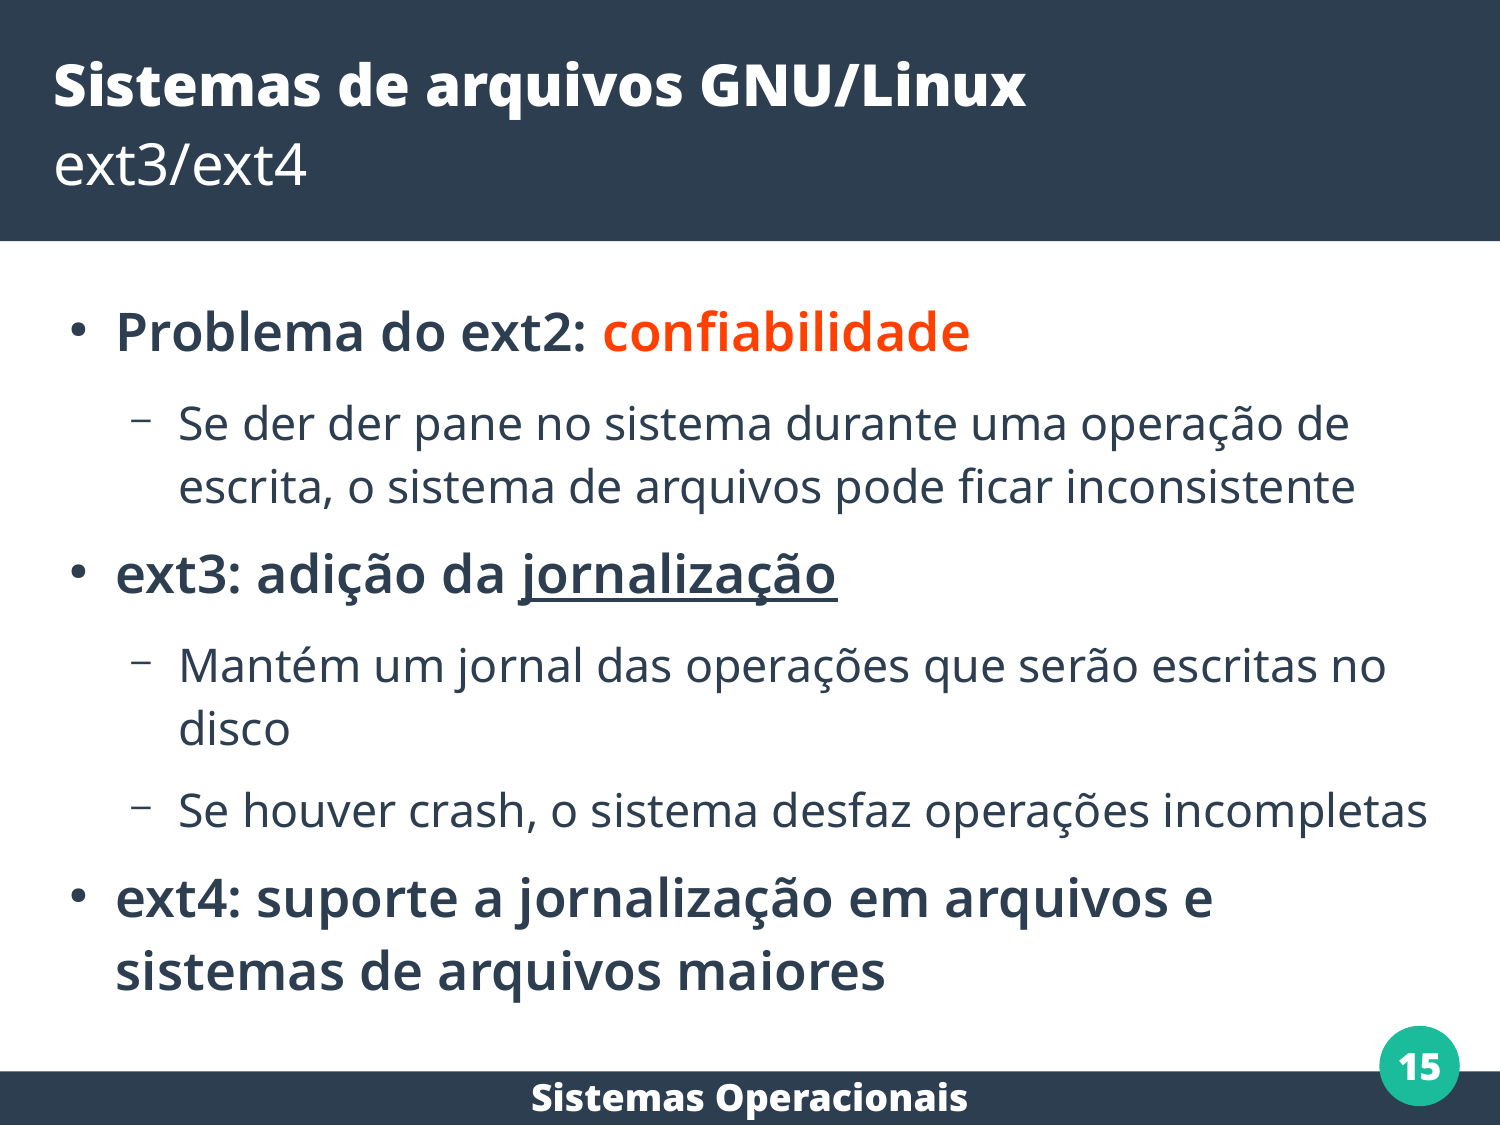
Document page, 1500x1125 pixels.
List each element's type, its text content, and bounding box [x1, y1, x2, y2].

list Problema do ext2: confiabilidade Se der der pane no sistema durante uma operação de escrita, o sistema de arquivos pode ficar inconsistente ext3: adição da jornalização Mantém um jornal das operações que serão escritas no disco Se houver crash, o sistema desfaz operações incompletas ext4: suporte a jornalização em arquivos e sistemas de arquivos maiores [53, 294, 1447, 1045]
title Sistemas de arquivos GNU/Linux ext3/ext4 [53, 44, 1447, 188]
